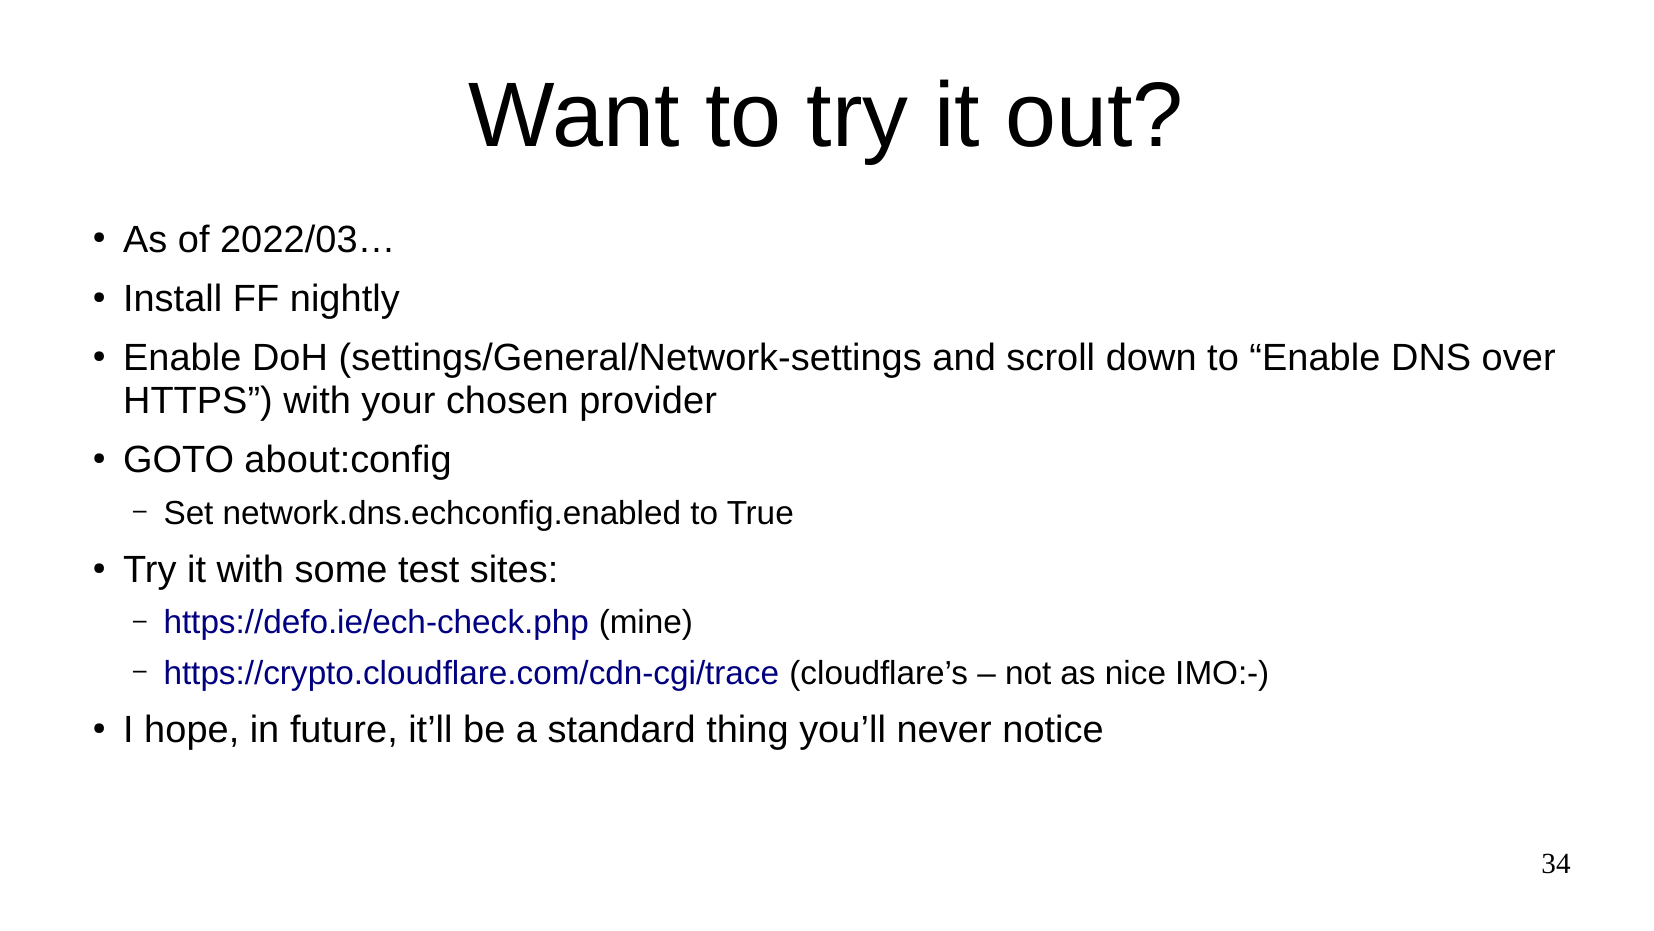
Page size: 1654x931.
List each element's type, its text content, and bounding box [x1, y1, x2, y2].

title Want to try it out? [82, 37, 1571, 193]
list As of 2022/03… Install FF nightly Enable DoH (settings/General/Network-settings and scroll down to “Enable DNS over HTTPS”) with your chosen provider GOTO about:config Set network.dns.echconfig.enabled to True Try it with some test sites: https://defo.ie/ech-check.php (mine) https://crypto.cloudflare.com/cdn-cgi/trace (cloudflare’s – not as nice IMO:-) I hope, in future, it’ll be a standard thing you’ll never notice [82, 217, 1571, 758]
